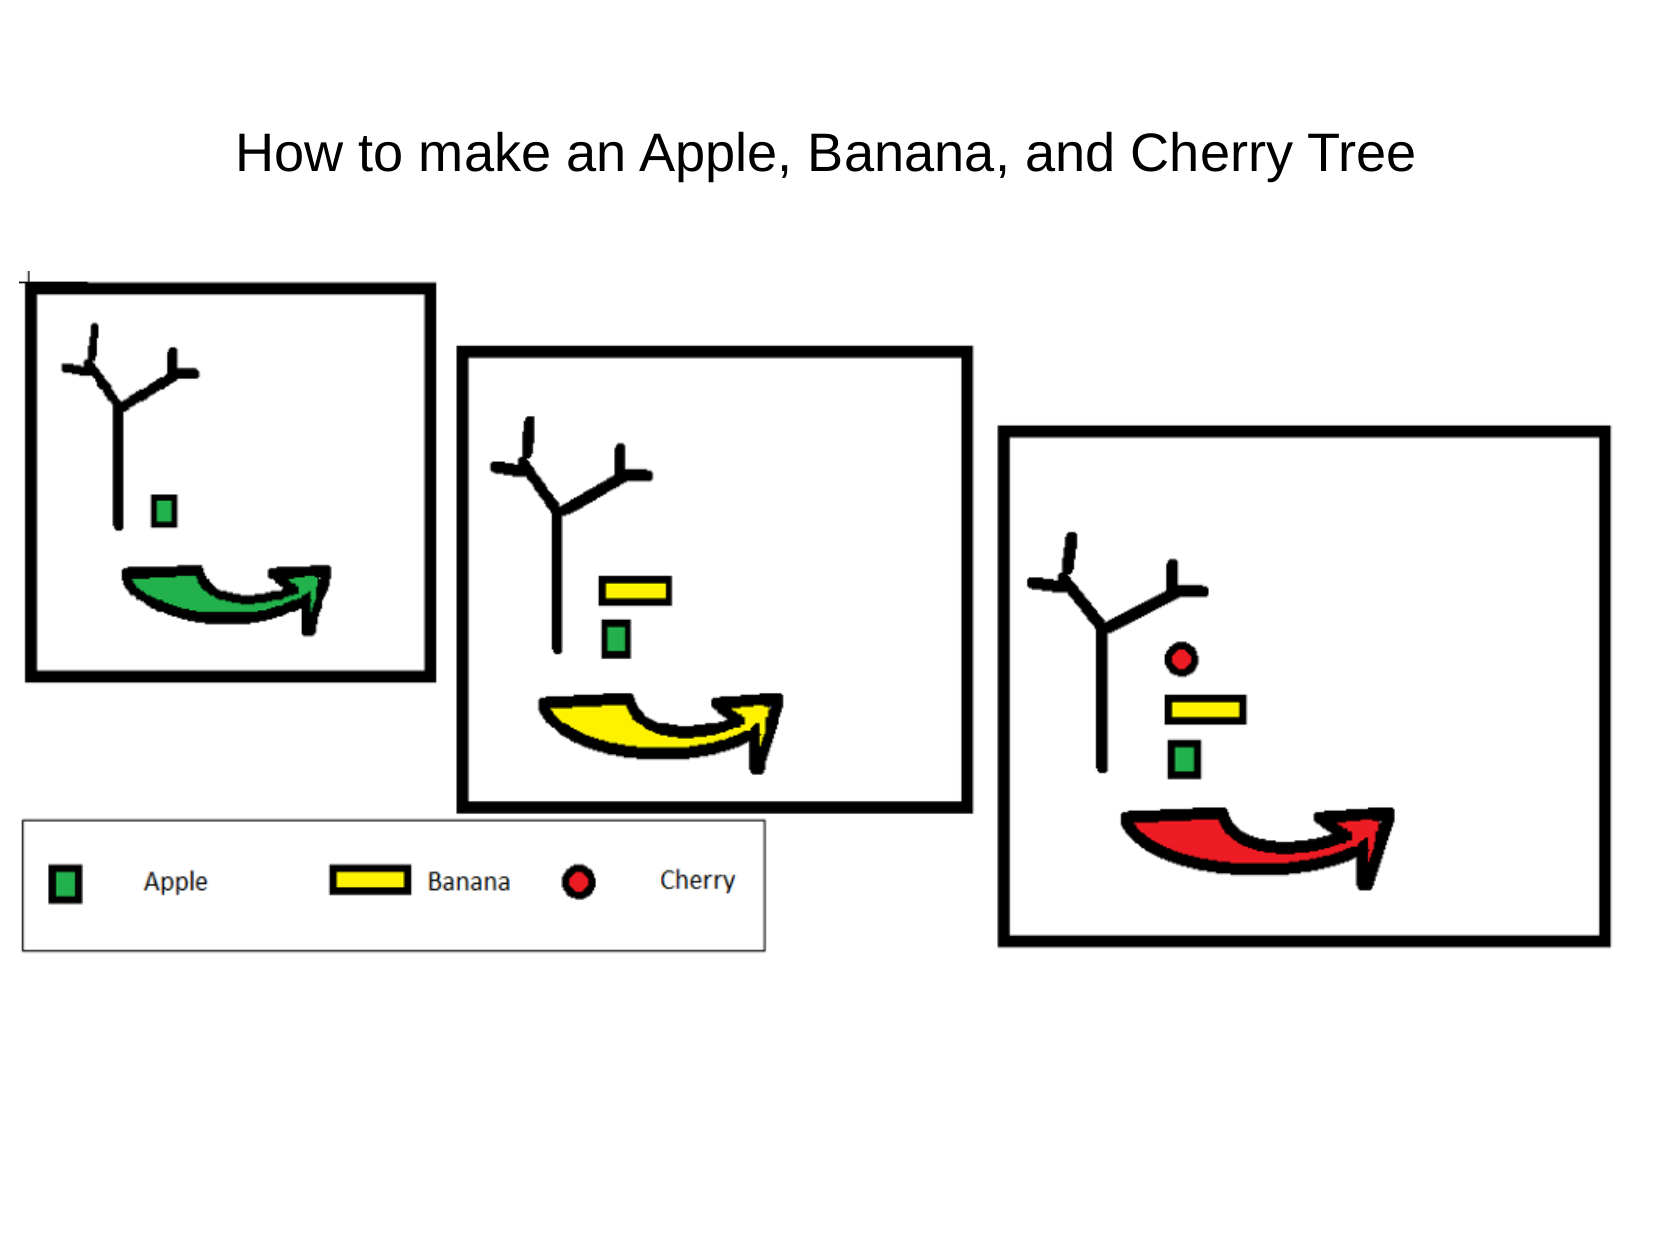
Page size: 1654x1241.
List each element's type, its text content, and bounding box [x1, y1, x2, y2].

title How to make an Apple, Banana, and Cherry Tree [82, 49, 1571, 257]
picture [19, 271, 1620, 958]
